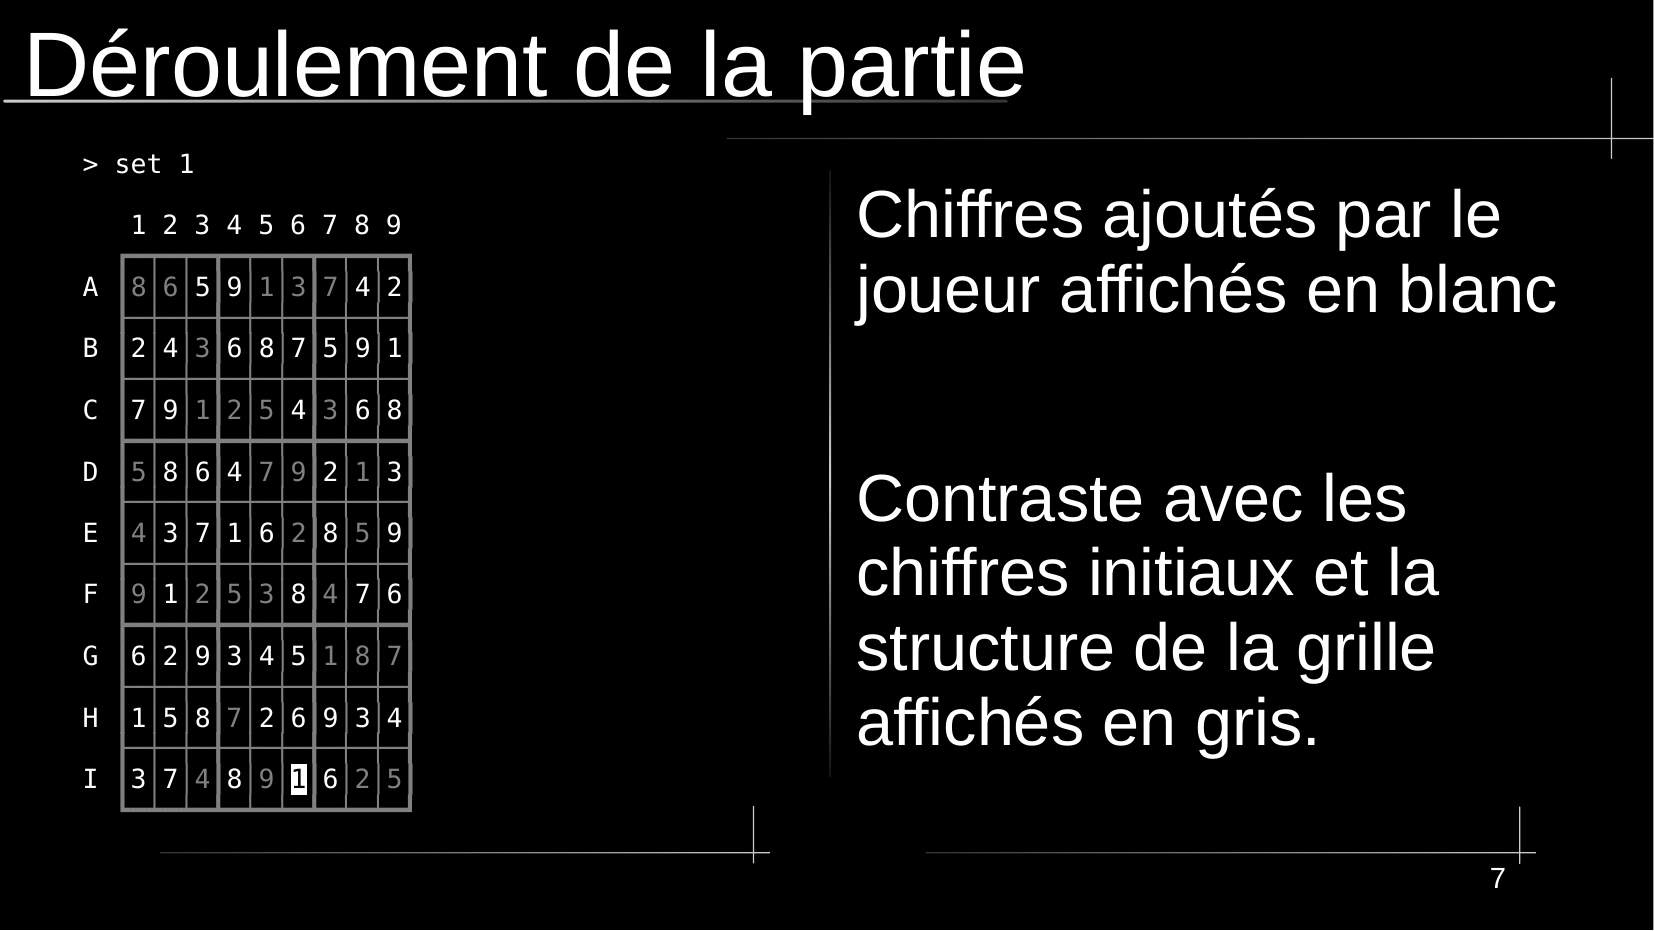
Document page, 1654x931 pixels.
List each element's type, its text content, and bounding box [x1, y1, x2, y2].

title Déroulement de la partie [23, 11, 1589, 119]
list > set 1 1 2 3 4 5 6 7 8 9 ┏━┯━┯━┳━┯━┯━┳━┯━┯━┓ A ┃8│6│5┃9│1│3┃7│4│2┃ ┠─┼─┼─╂─┼─┼─╂─┼─┼─┨ B ┃2│4│3┃6│8│7┃5│9│1┃ ┠─┼─┼─╂─┼─┼─╂─┼─┼─┨ C ┃7│9│1┃2│5│4┃3│6│8┃ ┣━┿━┿━╋━┿━┿━╋━┿━┿━┫ D ┃5│8│6┃4│7│9┃2│1│3┃ ┠─┼─┼─╂─┼─┼─╂─┼─┼─┨ E ┃4│3│7┃1│6│2┃8│5│9┃ ┠─┼─┼─╂─┼─┼─╂─┼─┼─┨ F ┃9│1│2┃5│3│8┃4│7│6┃ ┣━┿━┿━╋━┿━┿━╋━┿━┿━┫ G ┃6│2│9┃3│4│5┃1│8│7┃ ┠─┼─┼─╂─┼─┼─╂─┼─┼─┨ H ┃1│5│8┃7│2│6┃9│3│4┃ ┠─┼─┼─╂─┼─┼─╂─┼─┼─┨ I ┃3│7│4┃8│9│1┃6│2│5┃ ┗━┷━┷━┻━┷━┷━┻━┷━┷━┛ [82, 147, 827, 827]
list Chiffres ajoutés par le joueur affichés en blanc Contraste avec les chiffres initiaux et la structure de la grille affichés en gris. [856, 177, 1595, 827]
